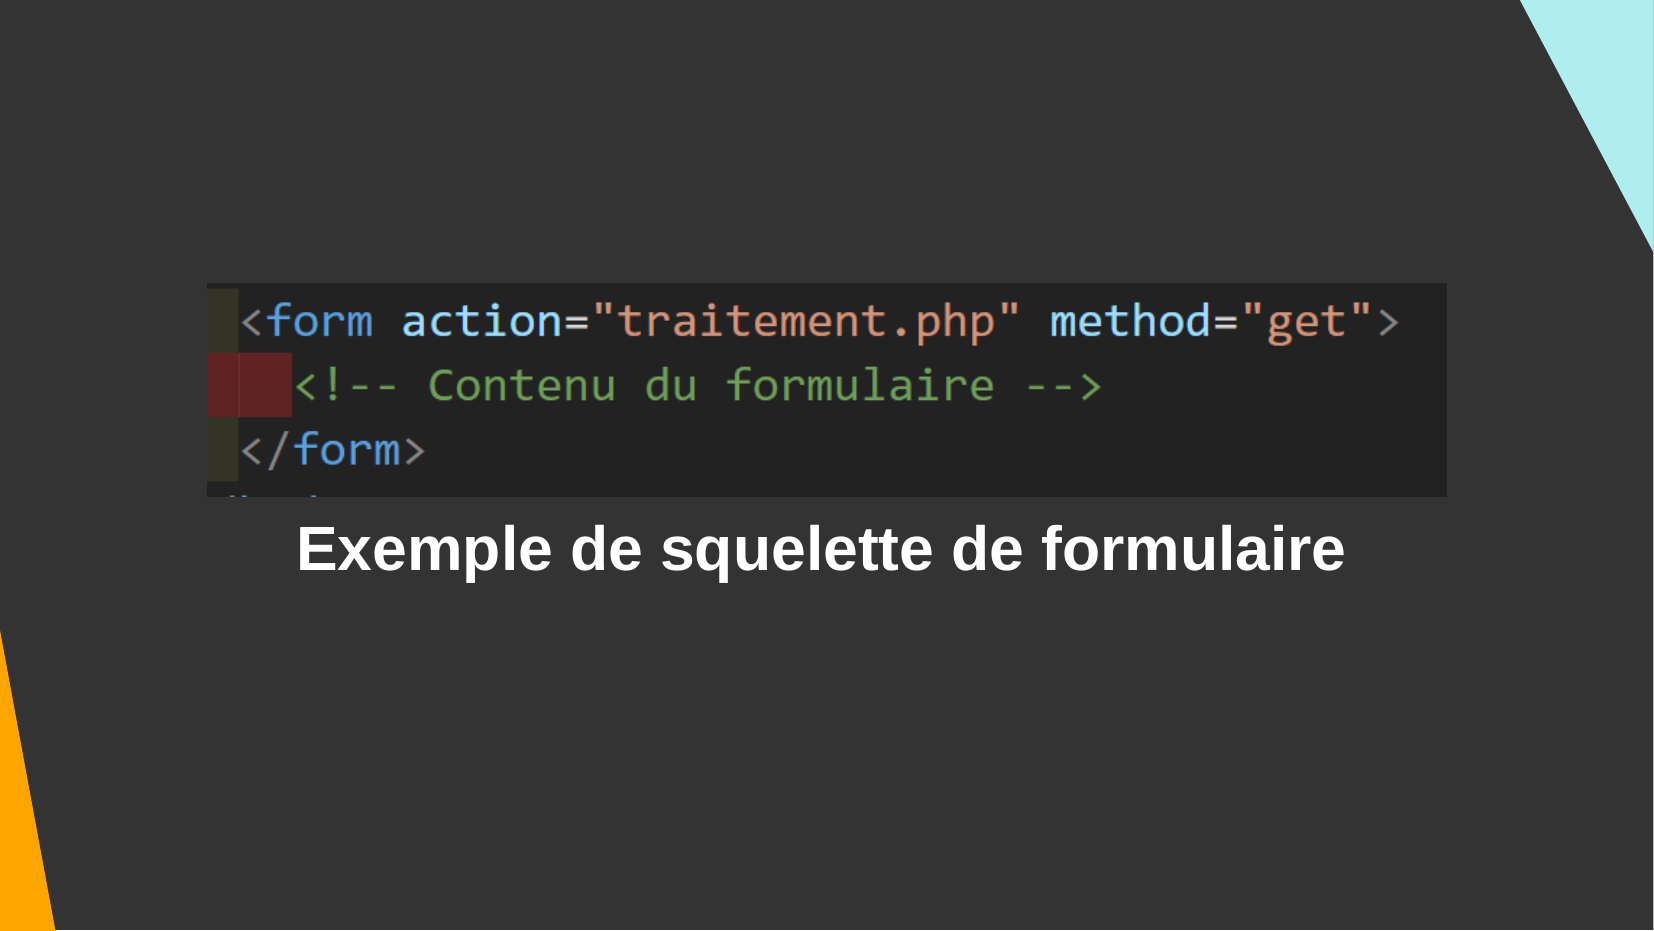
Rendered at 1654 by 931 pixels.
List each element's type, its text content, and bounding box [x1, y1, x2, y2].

text_box [1519, 0, 1654, 254]
text_box [0, 630, 56, 931]
picture [207, 283, 1447, 497]
title Exemple de squelette de formulaire [22, 513, 1622, 584]
